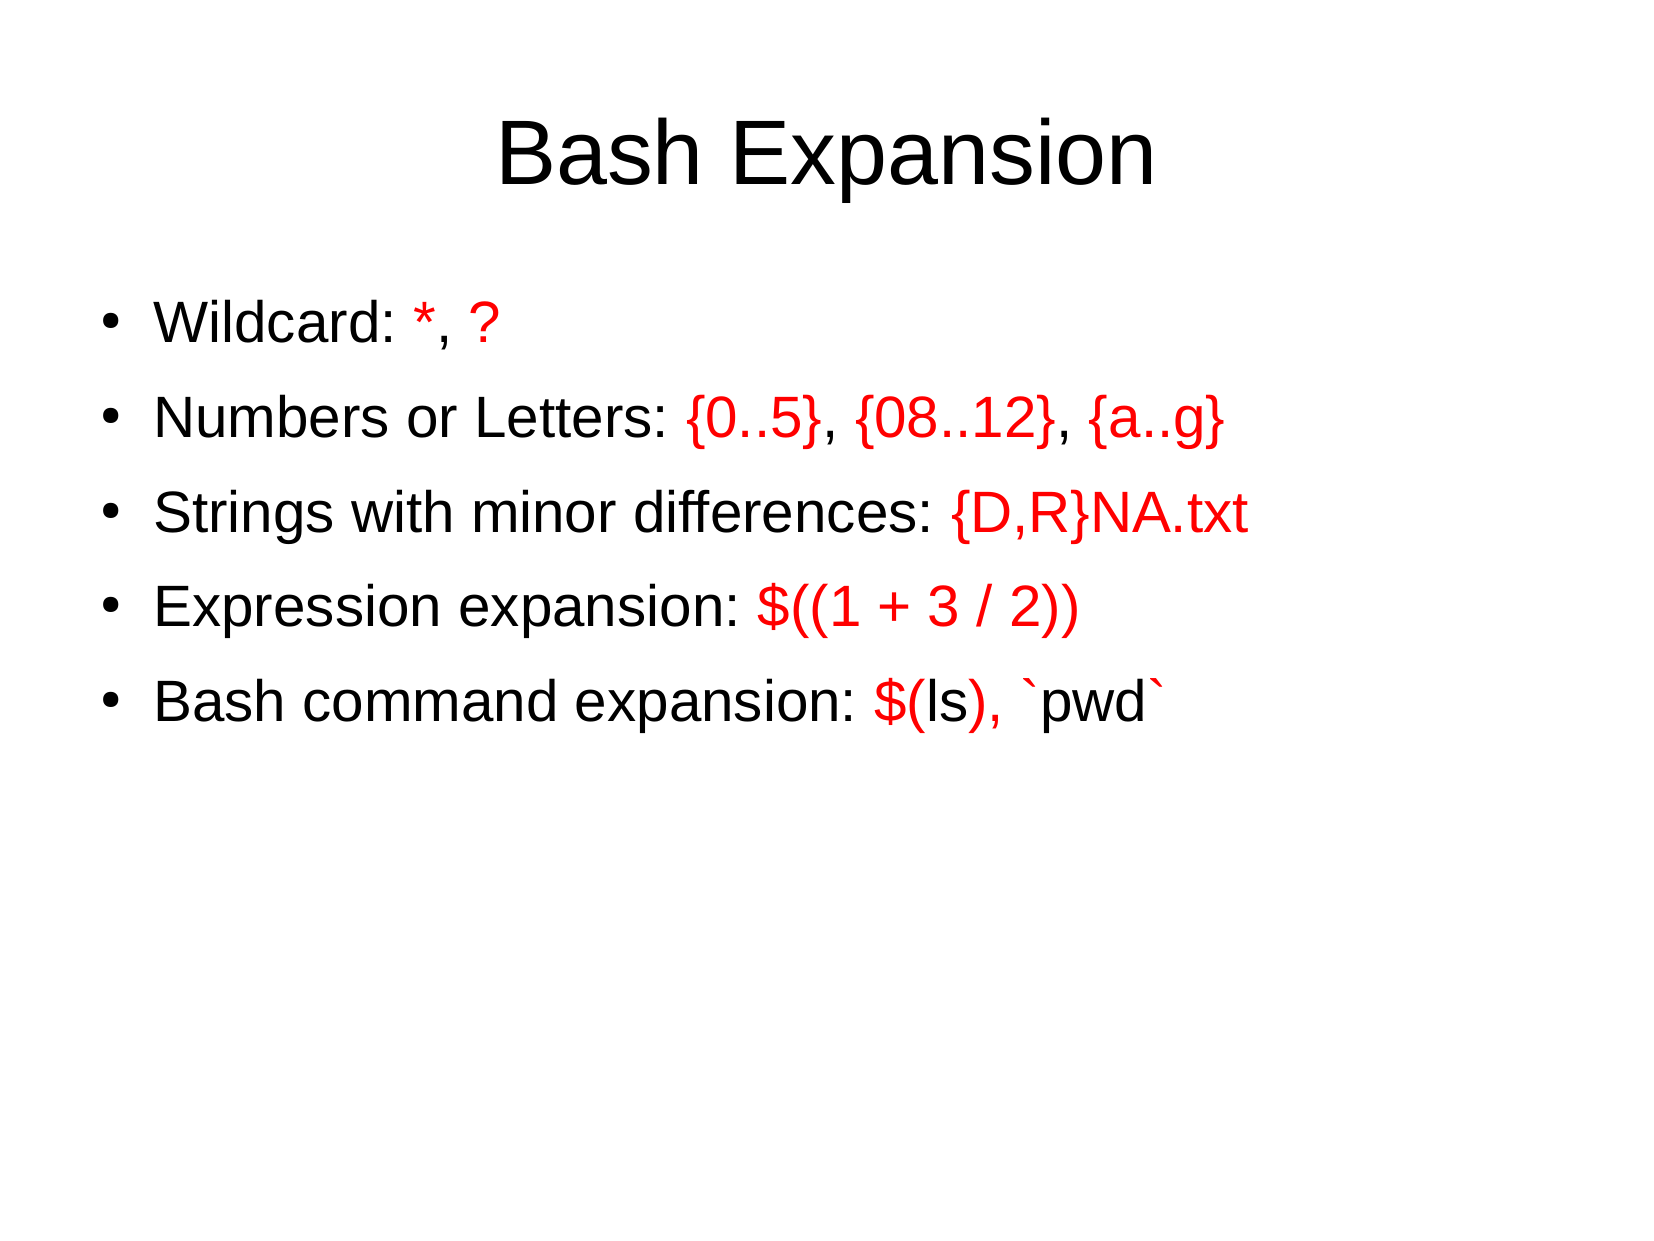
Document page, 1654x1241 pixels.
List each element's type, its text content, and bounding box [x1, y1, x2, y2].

title Bash Expansion [82, 49, 1571, 257]
list Wildcard: *, ? Numbers or Letters: {0..5}, {08..12}, {a..g} Strings with minor differences: {D,R}NA.txt Expression expansion: $((1 + 3 / 2)) Bash command expansion: $(ls), `pwd` [82, 290, 1538, 1010]
